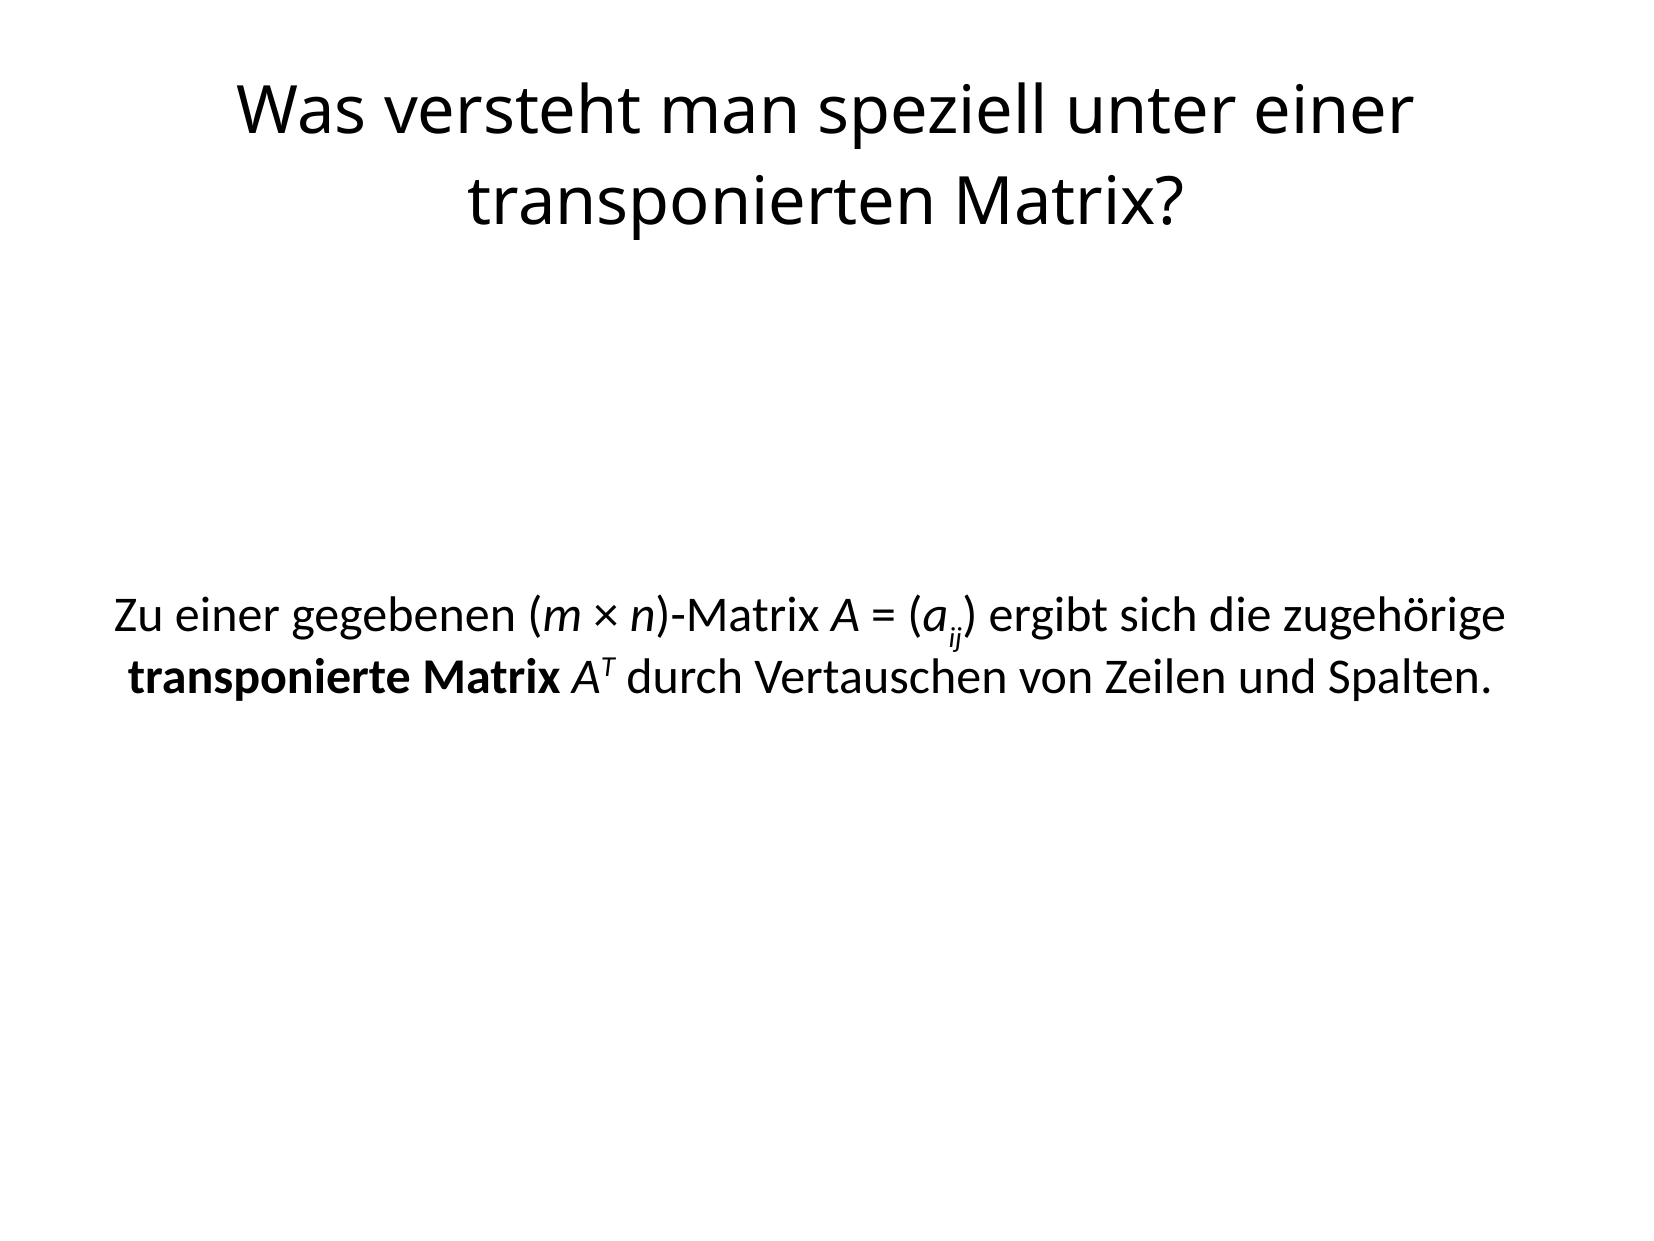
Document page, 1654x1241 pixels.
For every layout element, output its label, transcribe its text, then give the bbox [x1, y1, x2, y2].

title Was versteht man speziell unter einer transponierten Matrix? [82, 49, 1571, 257]
subtitle Zu einer gegebenen (m × n)-Matrix A = (aij) ergibt sich die zugehörige transponierte Matrix AT durch Vertauschen von Zeilen und Spalten. [82, 290, 1538, 1010]
